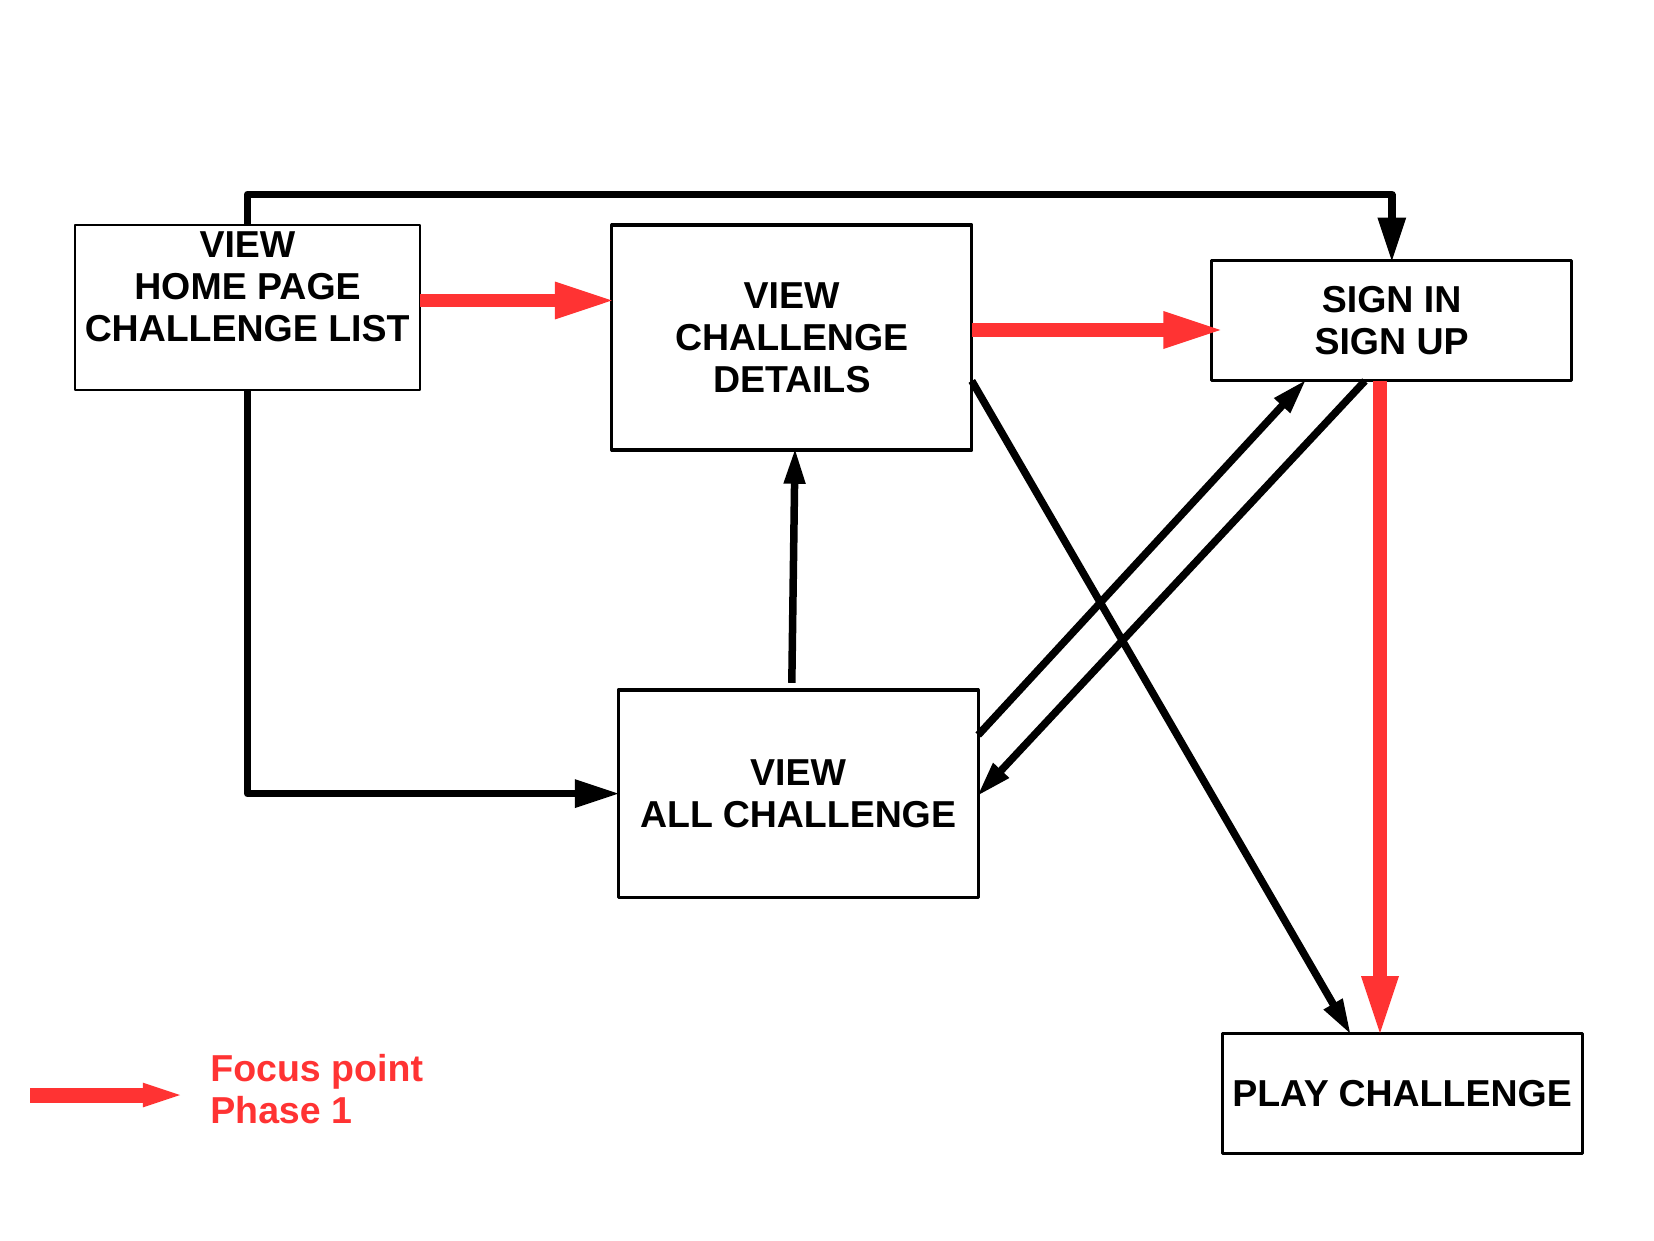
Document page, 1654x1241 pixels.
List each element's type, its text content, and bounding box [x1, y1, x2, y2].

text_box VIEW ALL CHALLENGE [618, 690, 979, 898]
text_box VIEW HOME PAGE CHALLENGE LIST [75, 225, 421, 391]
text_box SIGN IN SIGN UP [1211, 260, 1572, 381]
text_box Focus point Phase 1 [195, 1039, 526, 1141]
text_box VIEW CHALLENGE DETAILS [611, 225, 972, 451]
text_box PLAY CHALLENGE [1222, 1033, 1583, 1154]
